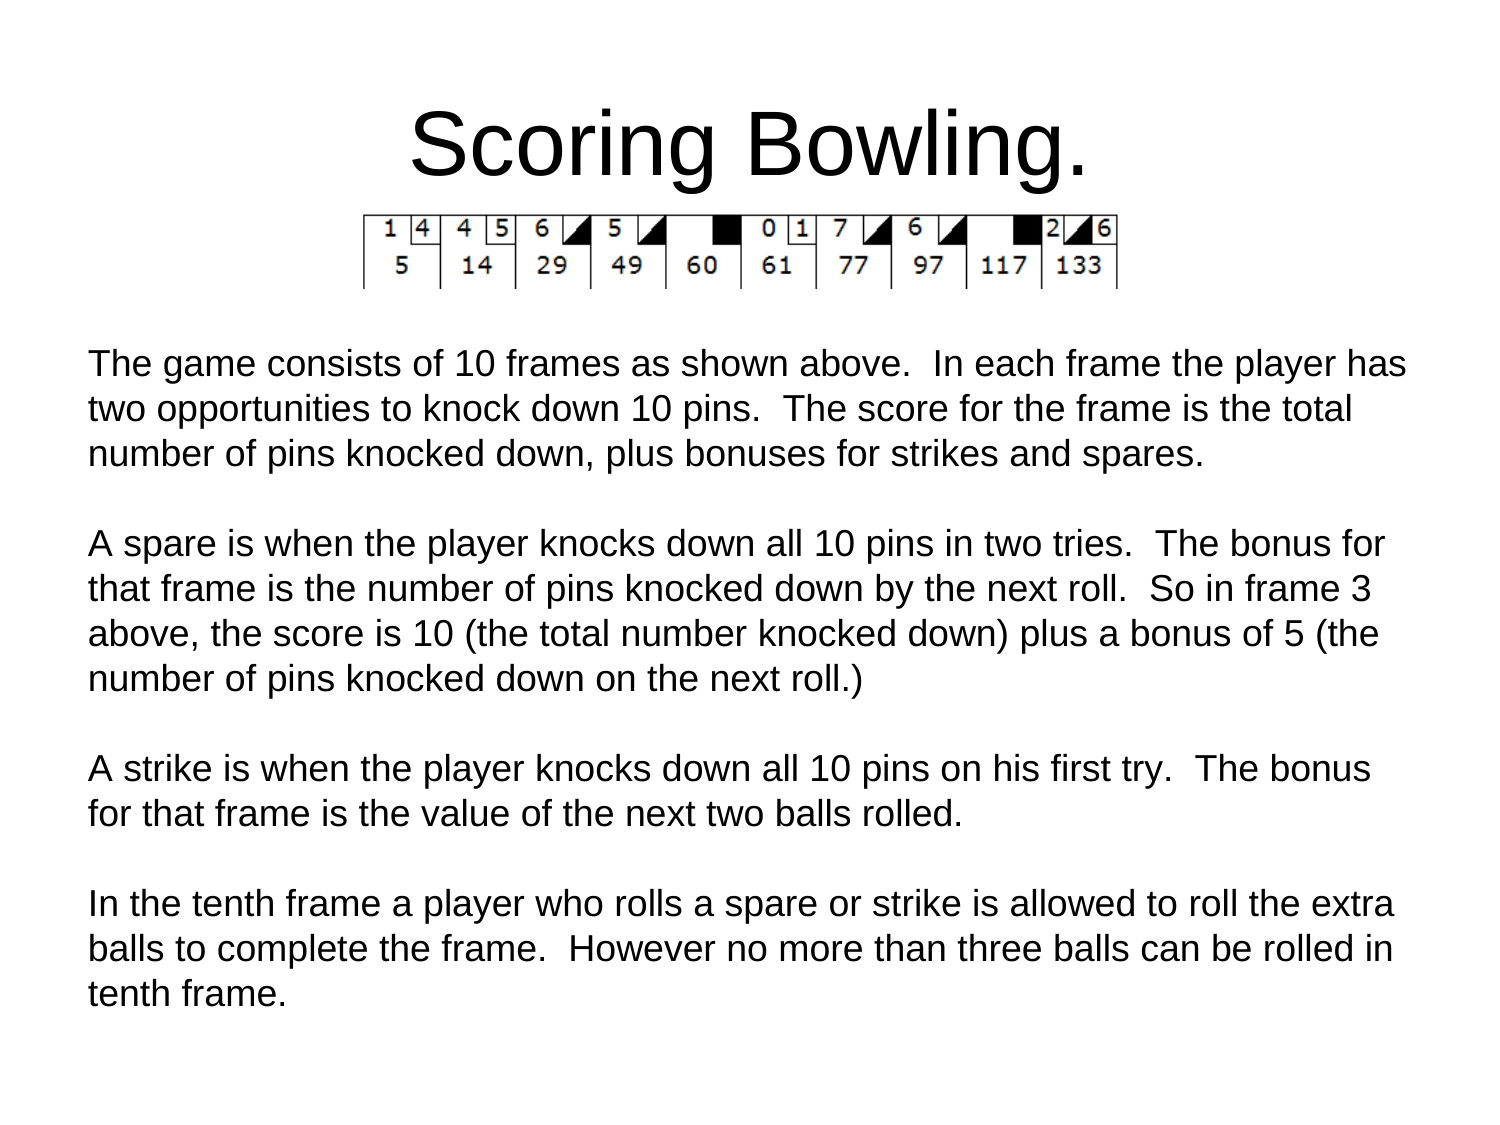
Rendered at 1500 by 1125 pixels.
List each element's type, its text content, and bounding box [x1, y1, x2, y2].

title Scoring Bowling. [75, 45, 1426, 233]
text_box The game consists of 10 frames as shown above. In each frame the player has two opportunities to knock down 10 pins. The score for the frame is the total number of pins knocked down, plus bonuses for strikes and spares. A spare is when the player knocks down all 10 pins in two tries. The bonus for that frame is the number of pins knocked down by the next roll. So in frame 3 above, the score is 10 (the total number knocked down) plus a bonus of 5 (the number of pins knocked down on the next roll.) A strike is when the player knocks down all 10 pins on his first try. The bonus for that frame is the value of the next two balls rolled. In the tenth frame a player who rolls a spare or strike is allowed to roll the extra balls to complete the frame. However no more than three balls can be rolled in tenth frame. [73, 330, 1423, 1022]
chart [362, 212, 1138, 289]
